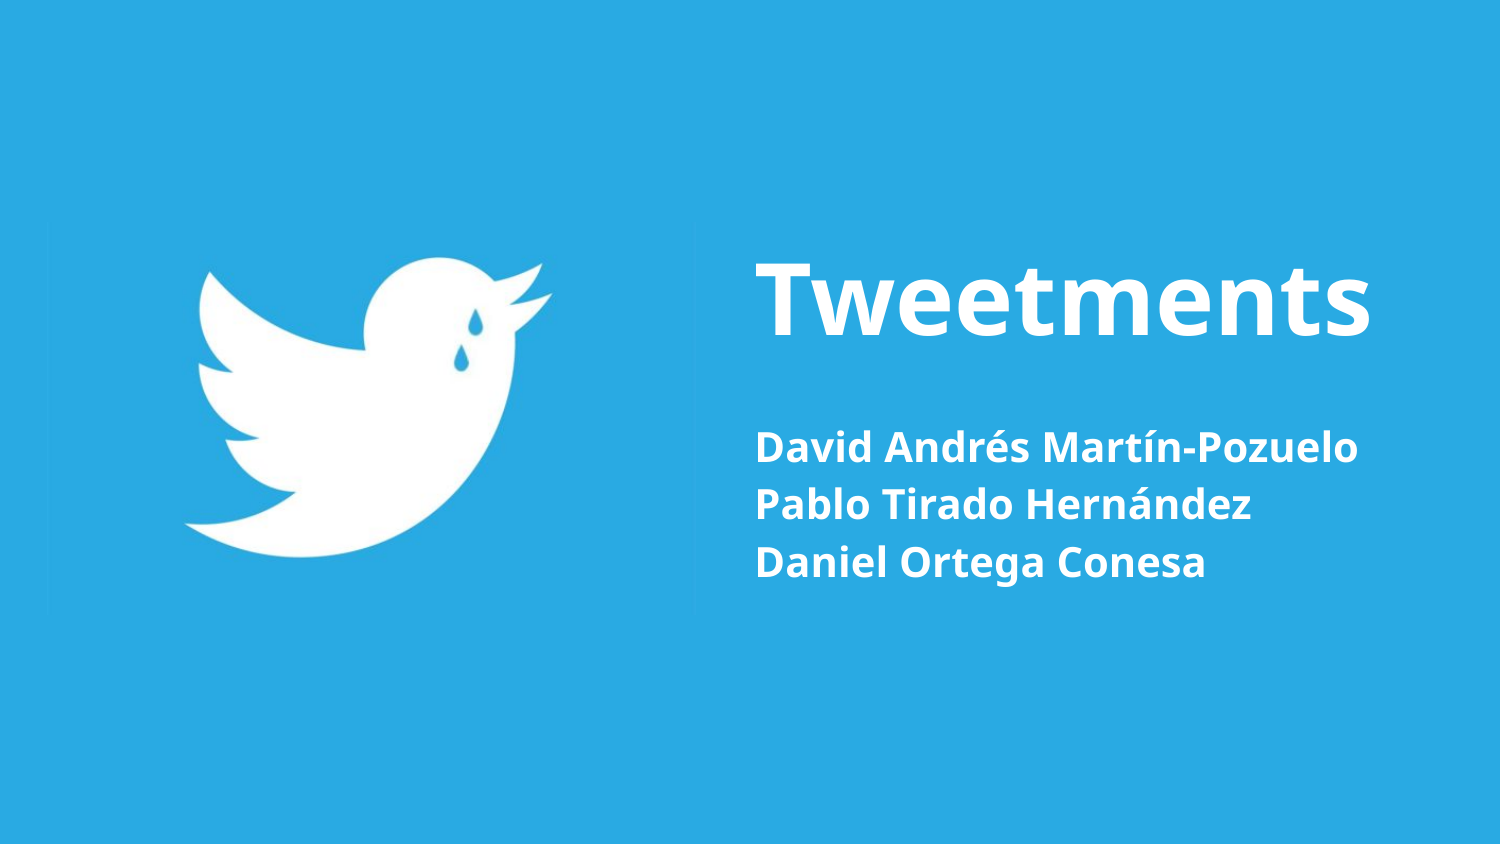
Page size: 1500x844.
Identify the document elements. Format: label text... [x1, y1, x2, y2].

text_box Tweetments David Andrés Martín-Pozuelo Pablo Tirado Hernández Daniel Ortega Conesa [739, 210, 1500, 663]
picture [47, 222, 696, 615]
